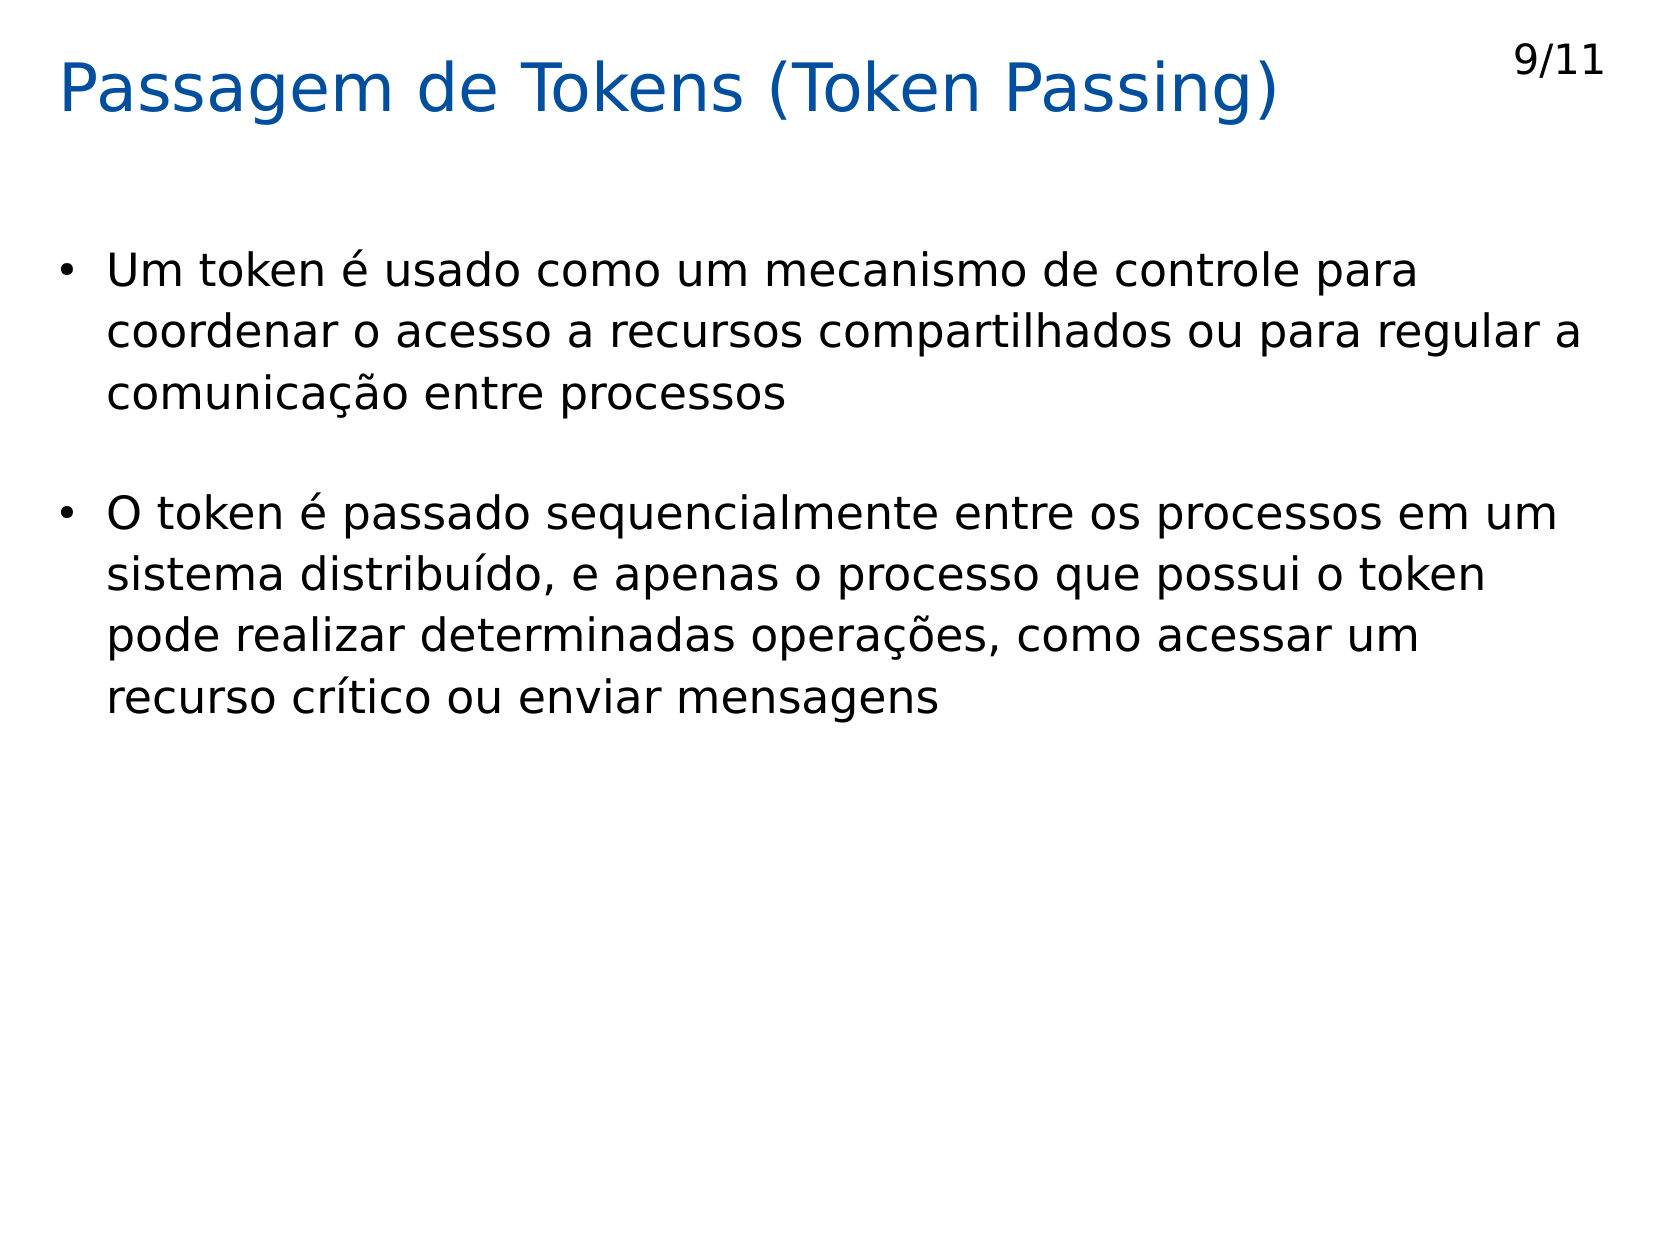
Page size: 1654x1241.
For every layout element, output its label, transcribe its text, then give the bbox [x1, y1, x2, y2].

title Passagem de Tokens (Token Passing) [59, 29, 1506, 148]
list Um token é usado como um mecanismo de controle para coordenar o acesso a recursos compartilhados ou para regular a comunicação entre processos O token é passado sequencialmente entre os processos em um sistema distribuído, e apenas o processo que possui o token pode realizar determinadas operações, como acessar um recurso crítico ou enviar mensagens [59, 236, 1595, 1211]
